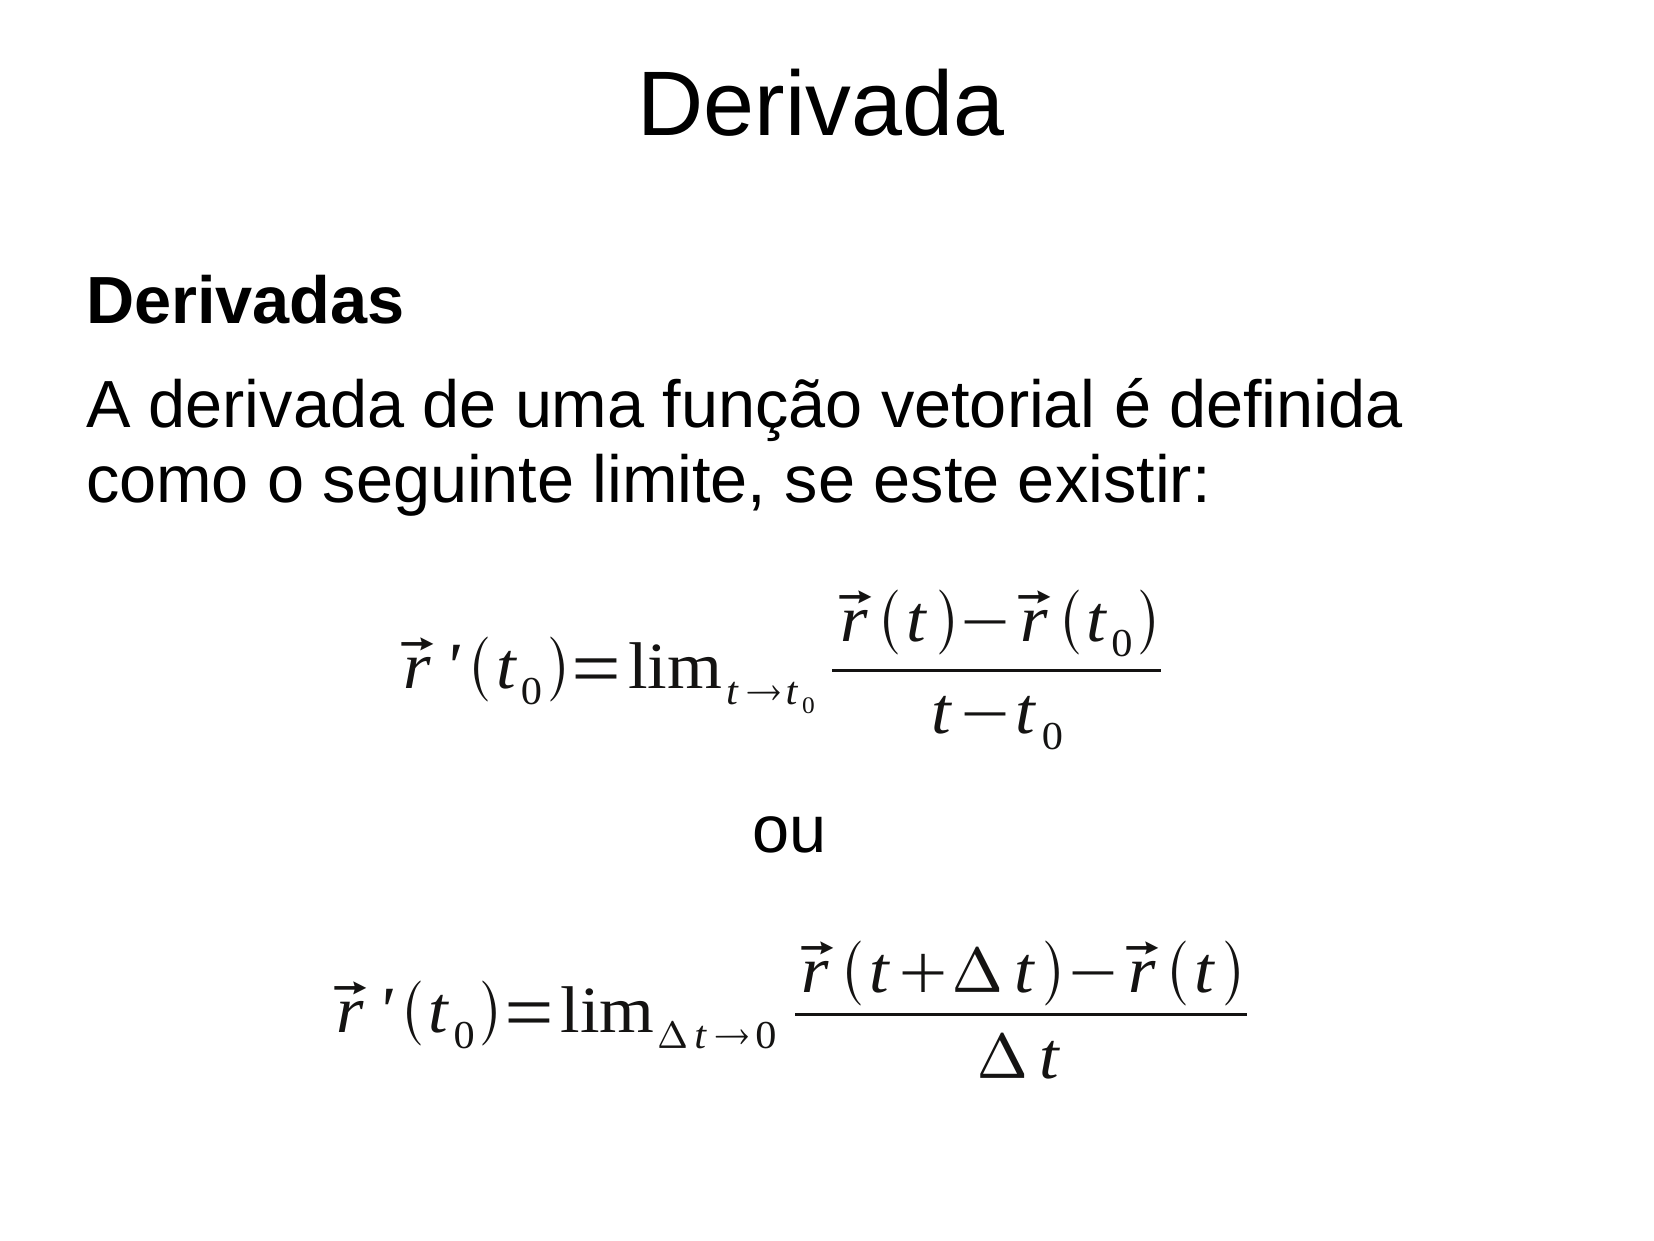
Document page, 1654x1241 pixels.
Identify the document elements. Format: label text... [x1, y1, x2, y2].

chart [391, 582, 1171, 759]
title Derivada [77, 7, 1566, 200]
list Derivadas A derivada de uma função vetorial é definida como o seguinte limite, se este existir: [85, 263, 1575, 774]
chart [324, 933, 1257, 1093]
text_box ou [738, 784, 857, 875]
